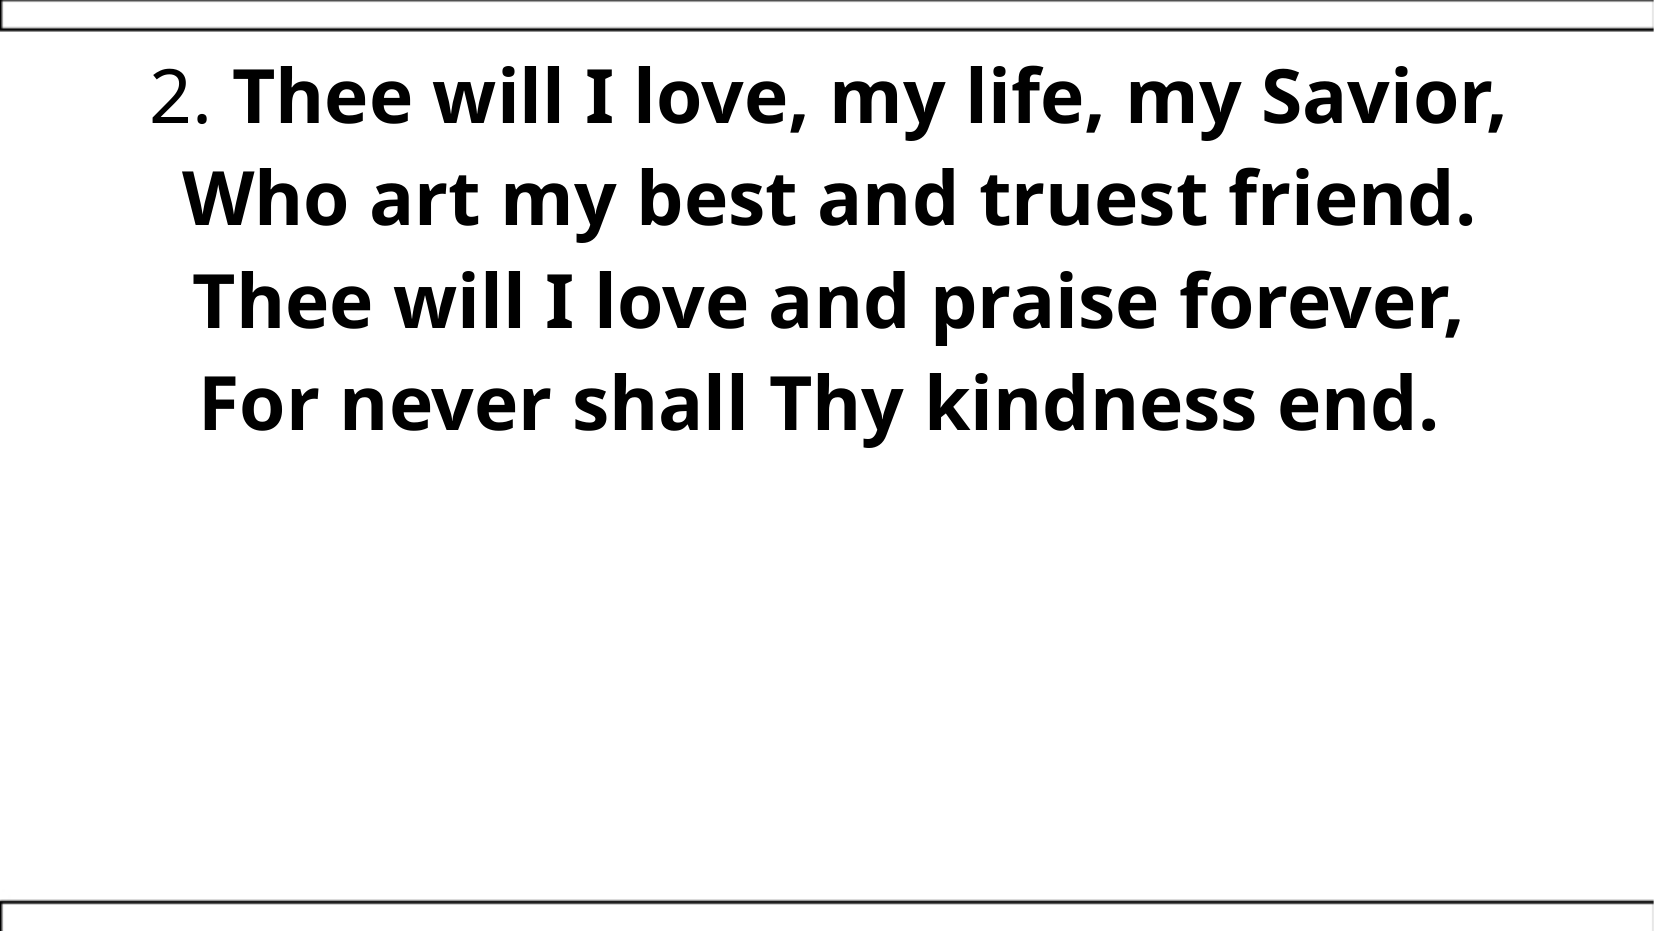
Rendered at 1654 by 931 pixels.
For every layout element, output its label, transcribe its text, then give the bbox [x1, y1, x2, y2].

text_box 2. Thee will I love, my life, my Savior, Who art my best and truest friend. Thee will I love and praise forever, For never shall Thy kindness end. [105, 35, 1555, 451]
picture [0, 0, 1654, 931]
